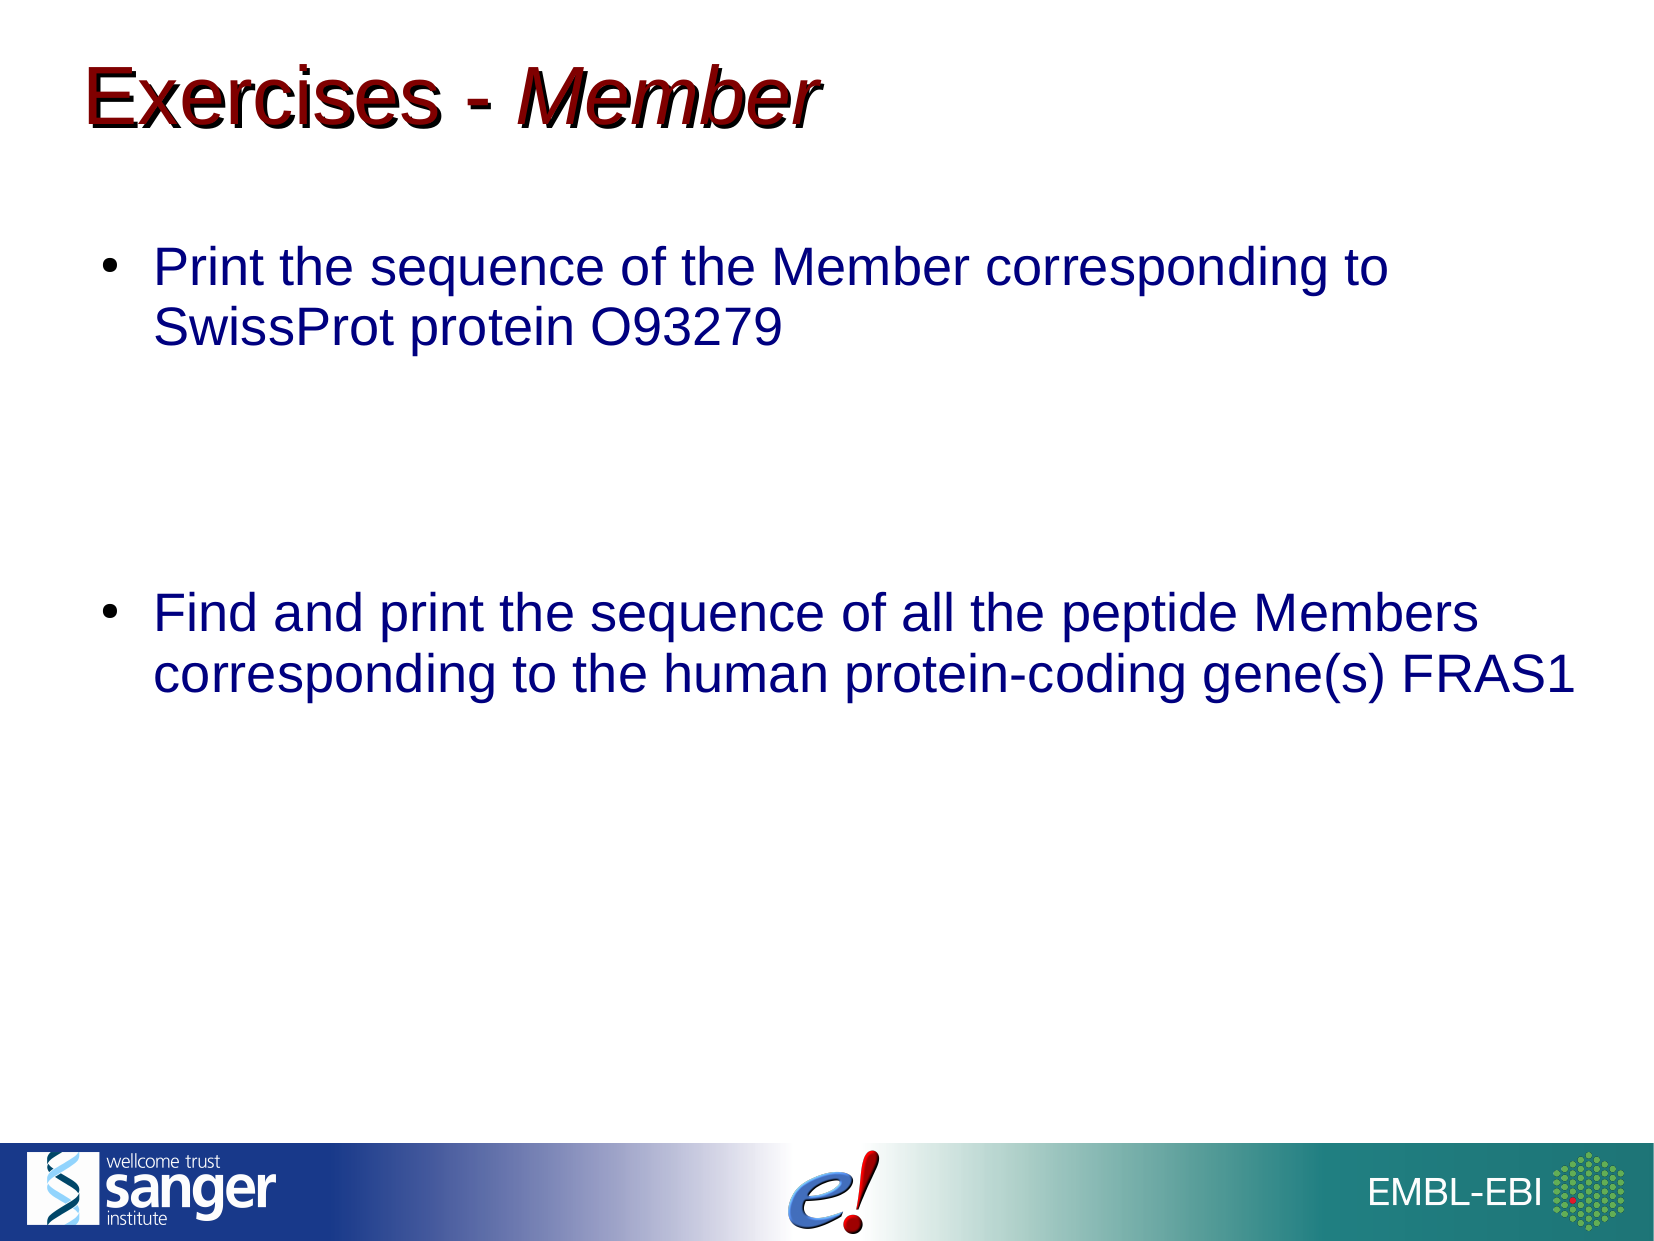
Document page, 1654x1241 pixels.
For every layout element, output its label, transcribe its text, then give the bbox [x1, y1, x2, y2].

title Exercises - Member [82, 49, 1571, 236]
picture [0, 1143, 1654, 1241]
list Print the sequence of the Member corresponding to SwissProt protein O93279 Find and print the sequence of all the peptide Members corresponding to the human protein-coding gene(s) FRAS1 [82, 236, 1595, 963]
